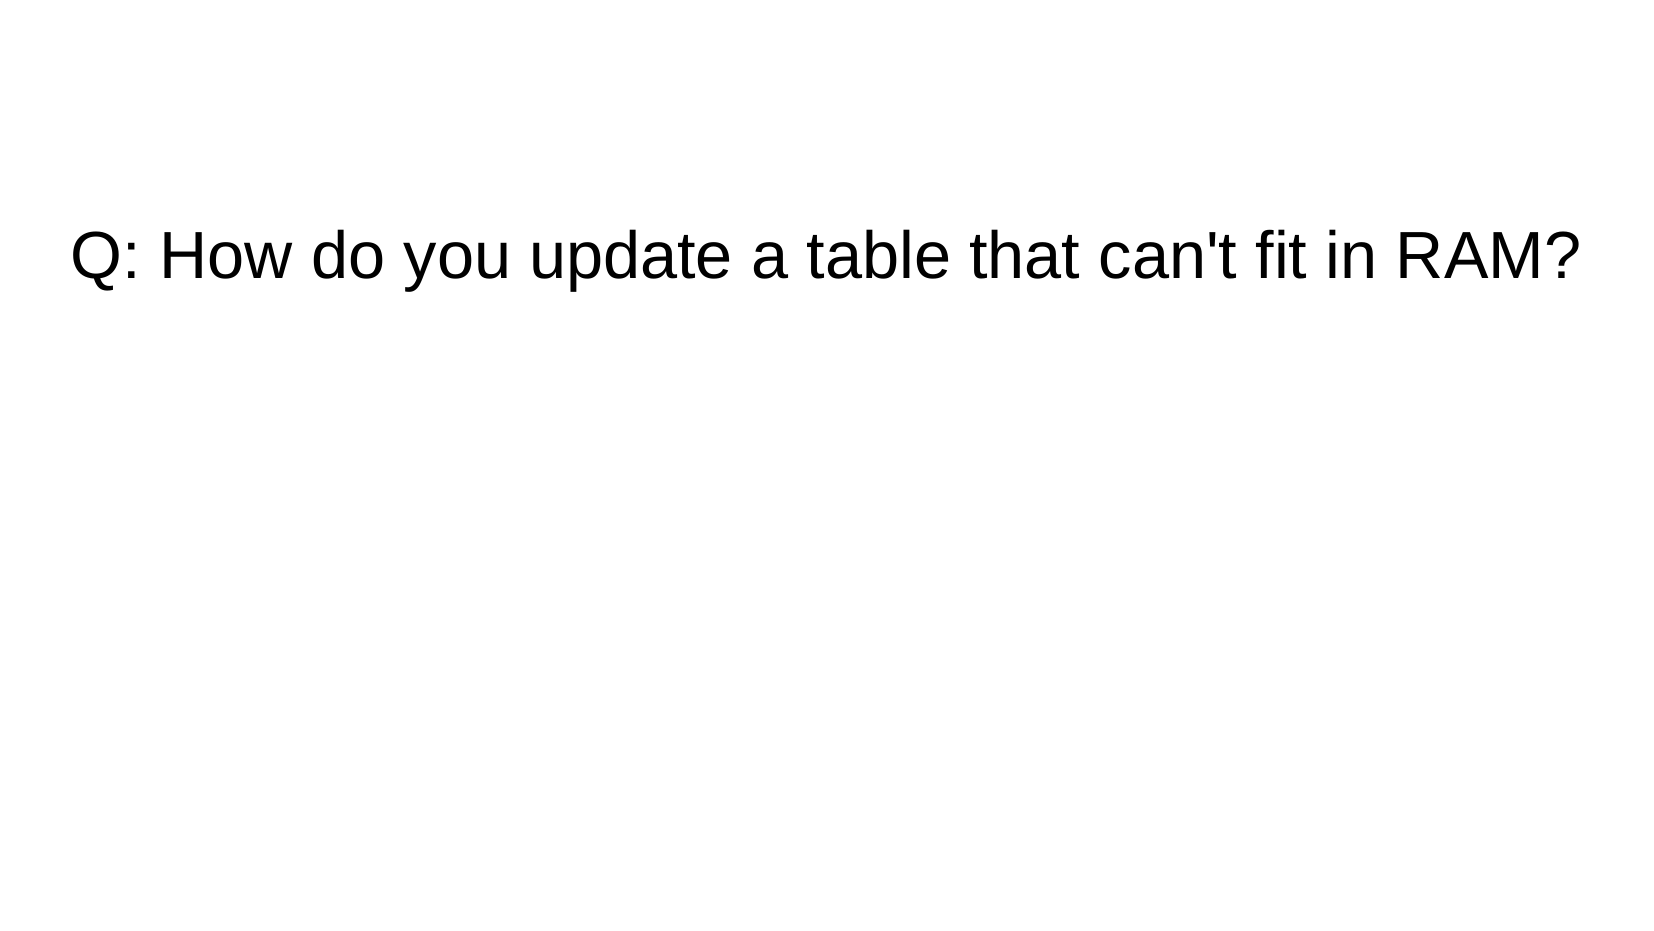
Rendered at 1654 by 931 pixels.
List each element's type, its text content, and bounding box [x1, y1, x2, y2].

subtitle Q: How do you update a table that can't fit in RAM? [59, 217, 1595, 758]
